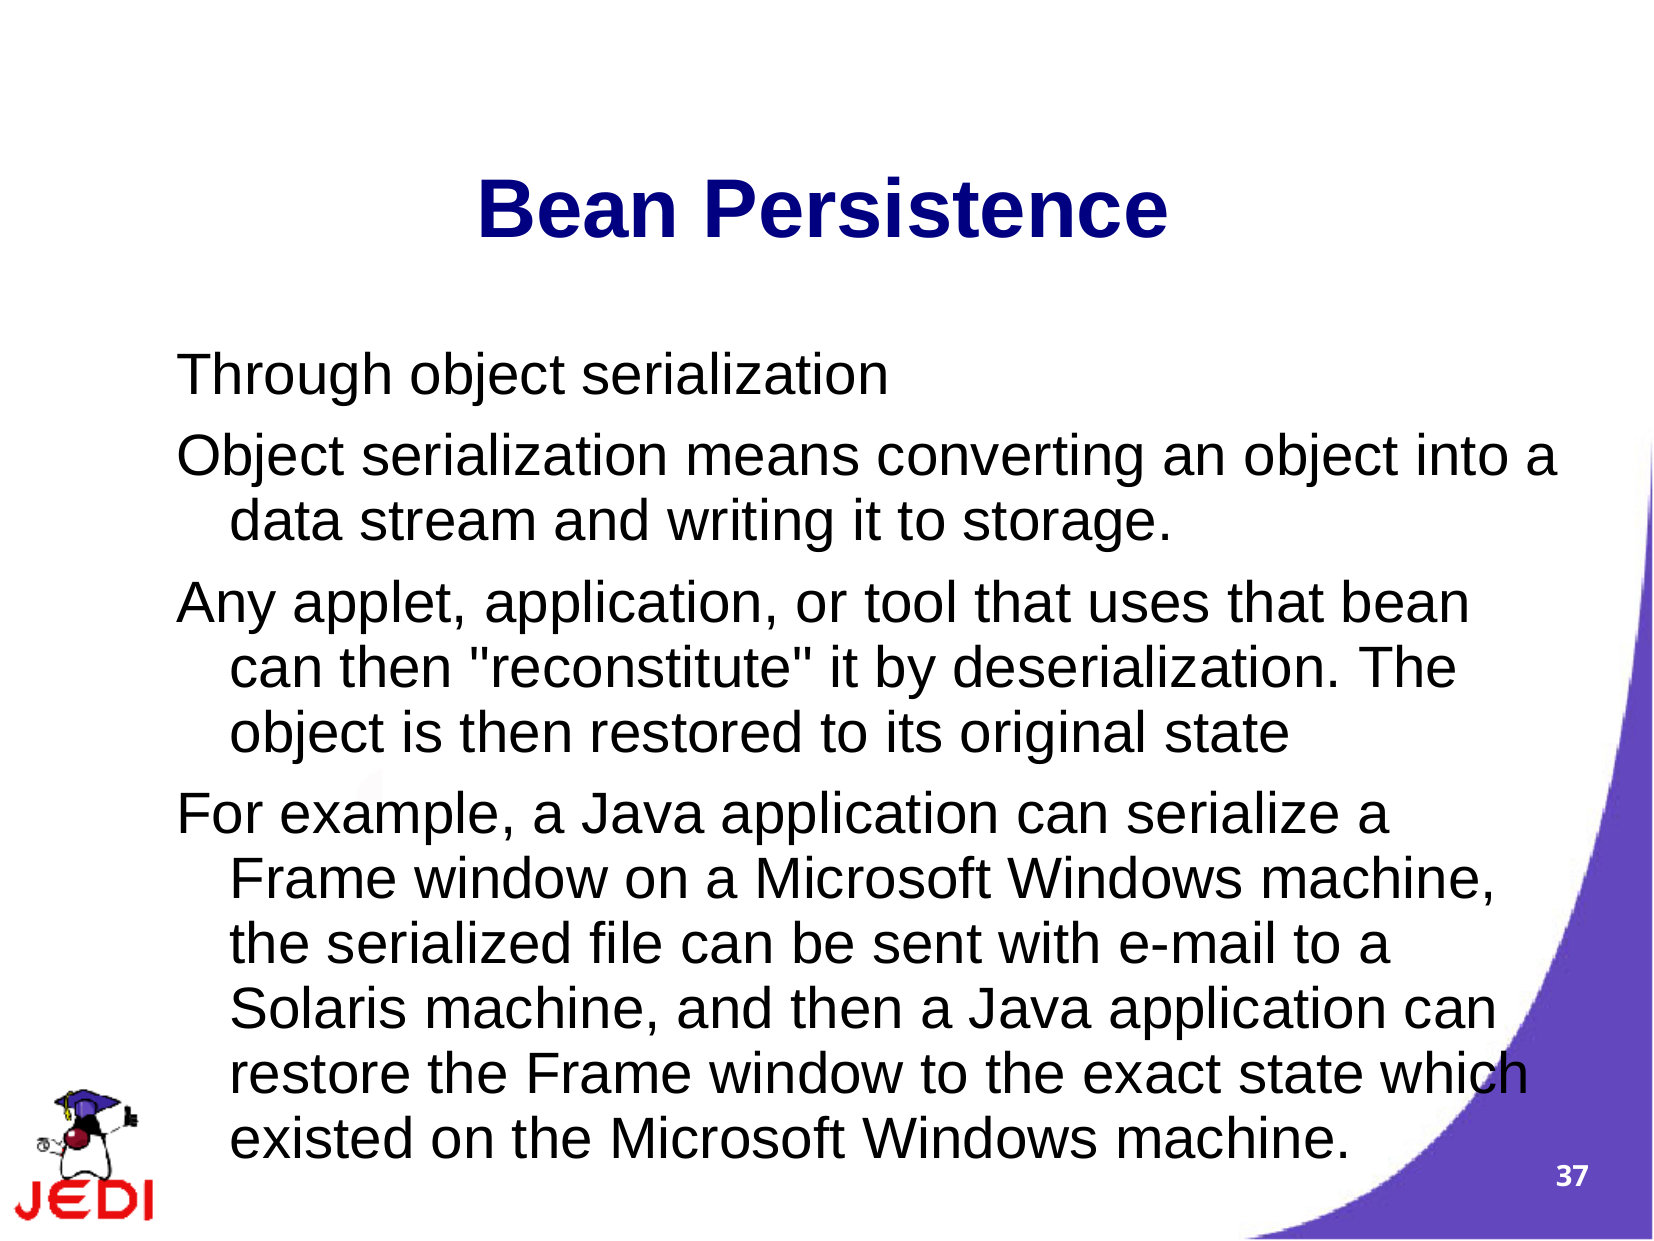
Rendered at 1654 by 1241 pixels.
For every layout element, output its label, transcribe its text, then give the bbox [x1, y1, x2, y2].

picture [0, 0, 1654, 1241]
title Bean Persistence [116, 105, 1529, 313]
list Through object serialization Object serialization means converting an object into a data stream and writing it to storage. Any applet, application, or tool that uses that bean can then "reconstitute" it by deserialization. The object is then restored to its original state For example, a Java application can serialize a Frame window on a Microsoft Windows machine, the serialized file can be sent with e-mail to a Solaris machine, and then a Java application can restore the Frame window to the exact state which existed on the Microsoft Windows machine. [158, 341, 1571, 1169]
